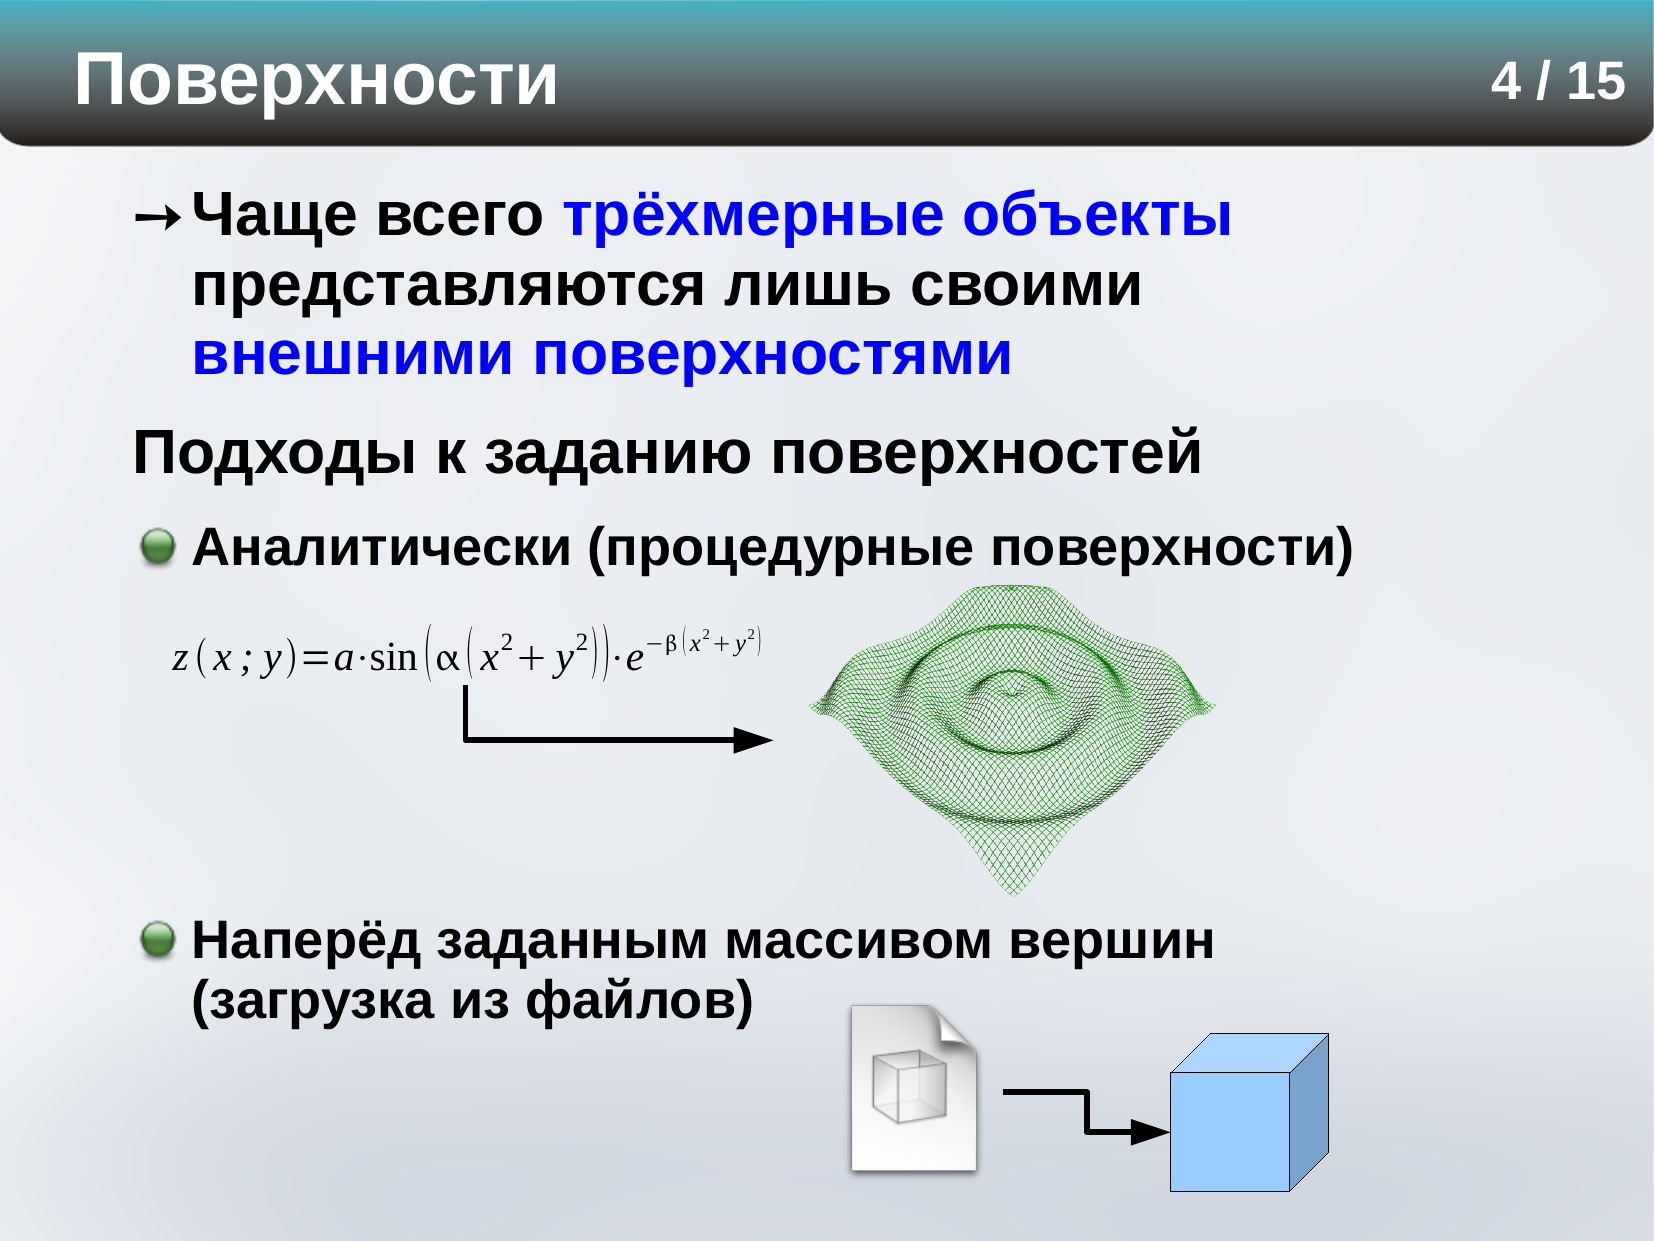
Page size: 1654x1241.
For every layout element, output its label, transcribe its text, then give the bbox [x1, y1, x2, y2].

text_box [1170, 1033, 1329, 1192]
text_box Чаще всего трёхмерные объекты представляются лишь своими внешними поверхностями Подходы к заданию поверхностей Аналитически (процедурные поверхности) Наперёд заданным массивом вершин (загрузка из файлов) [118, 171, 1536, 1038]
picture [773, 565, 1241, 916]
picture [0, 0, 1654, 1241]
text_box Поверхности [59, 29, 1182, 129]
text_box <номер> / 15 [1476, 42, 1654, 179]
chart [163, 621, 768, 686]
